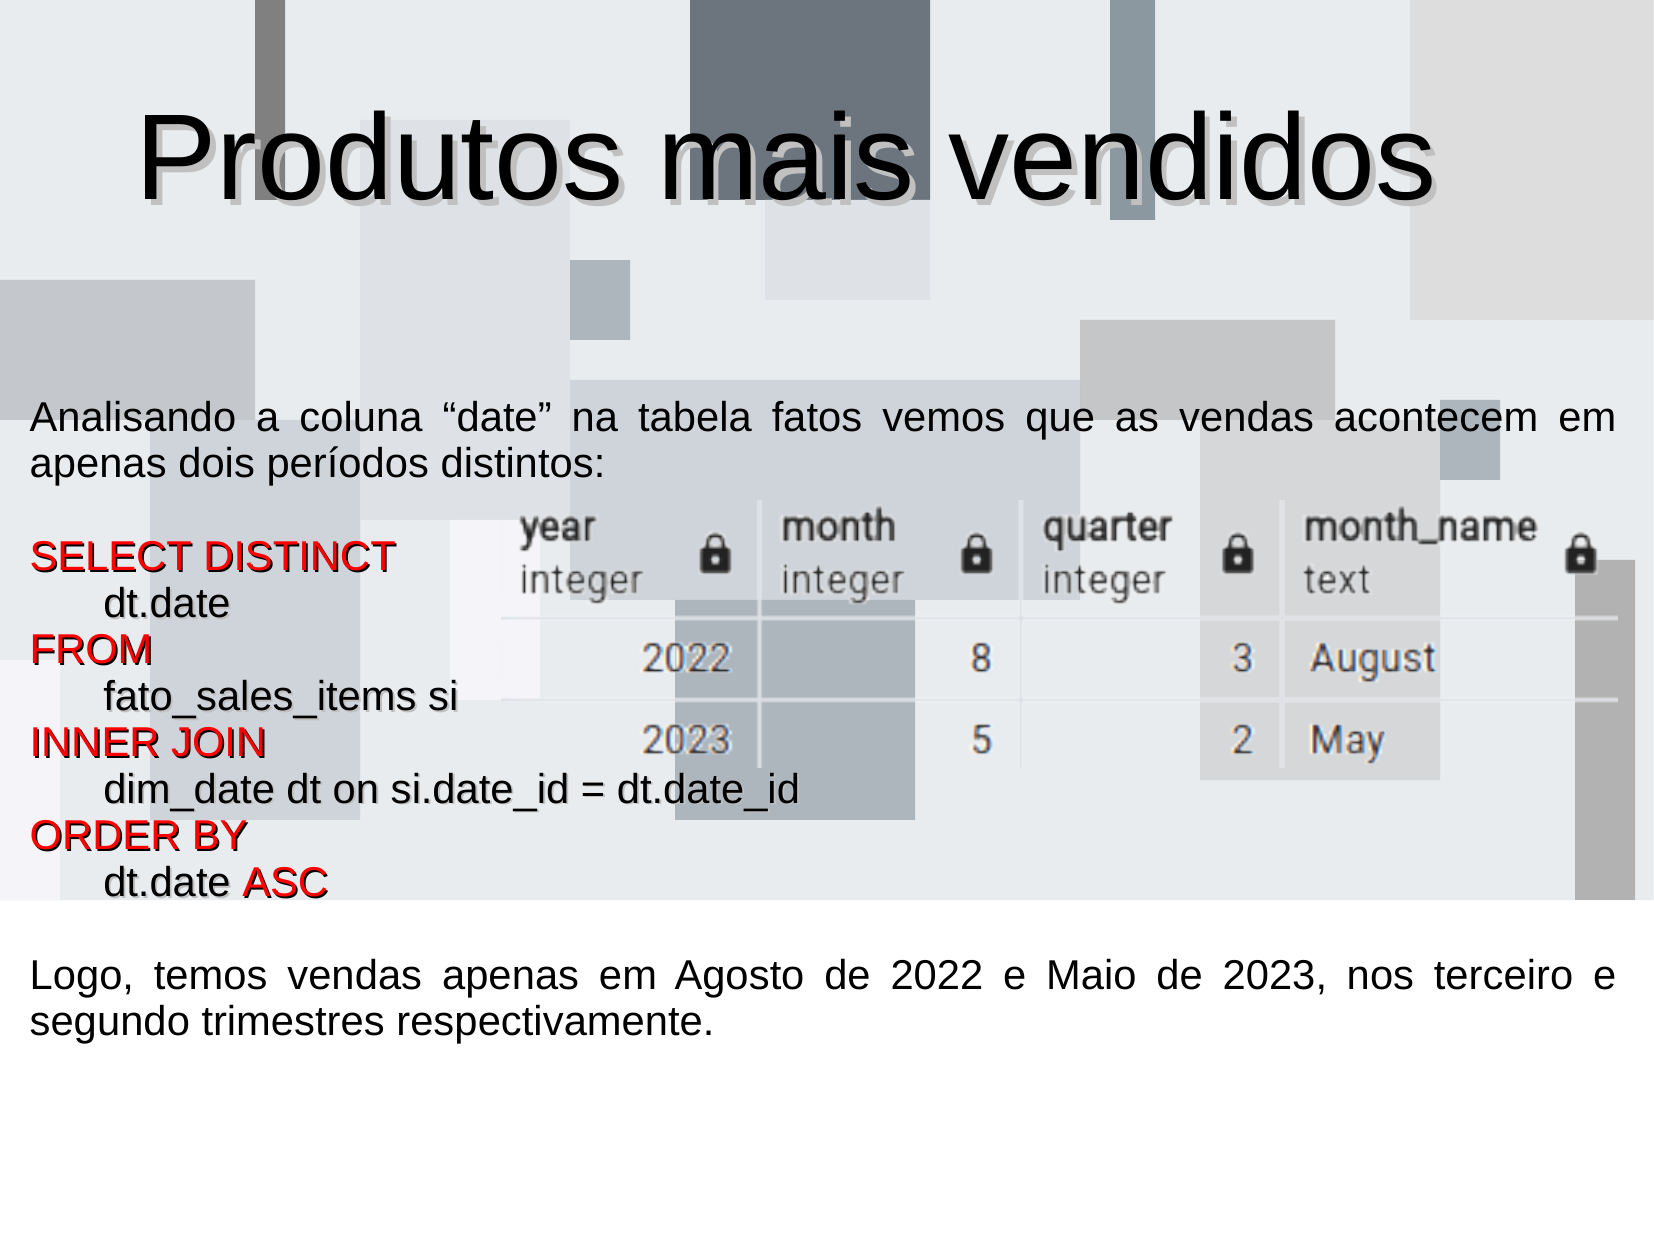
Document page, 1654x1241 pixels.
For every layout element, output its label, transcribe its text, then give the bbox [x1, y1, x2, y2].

picture [501, 500, 1618, 768]
subtitle Analisando a coluna “date” na tabela fatos vemos que as vendas acontecem em apenas dois períodos distintos: SELECT DISTINCT dt.date FROM fato_sales_items si INNER JOIN dim_date dt on si.date_id = dt.date_id ORDER BY dt.date ASC Logo, temos vendas apenas em Agosto de 2022 e Maio de 2023, nos terceiro e segundo trimestres respectivamente. [29, 393, 1618, 1091]
title Produtos mais vendidos [59, 88, 1548, 363]
